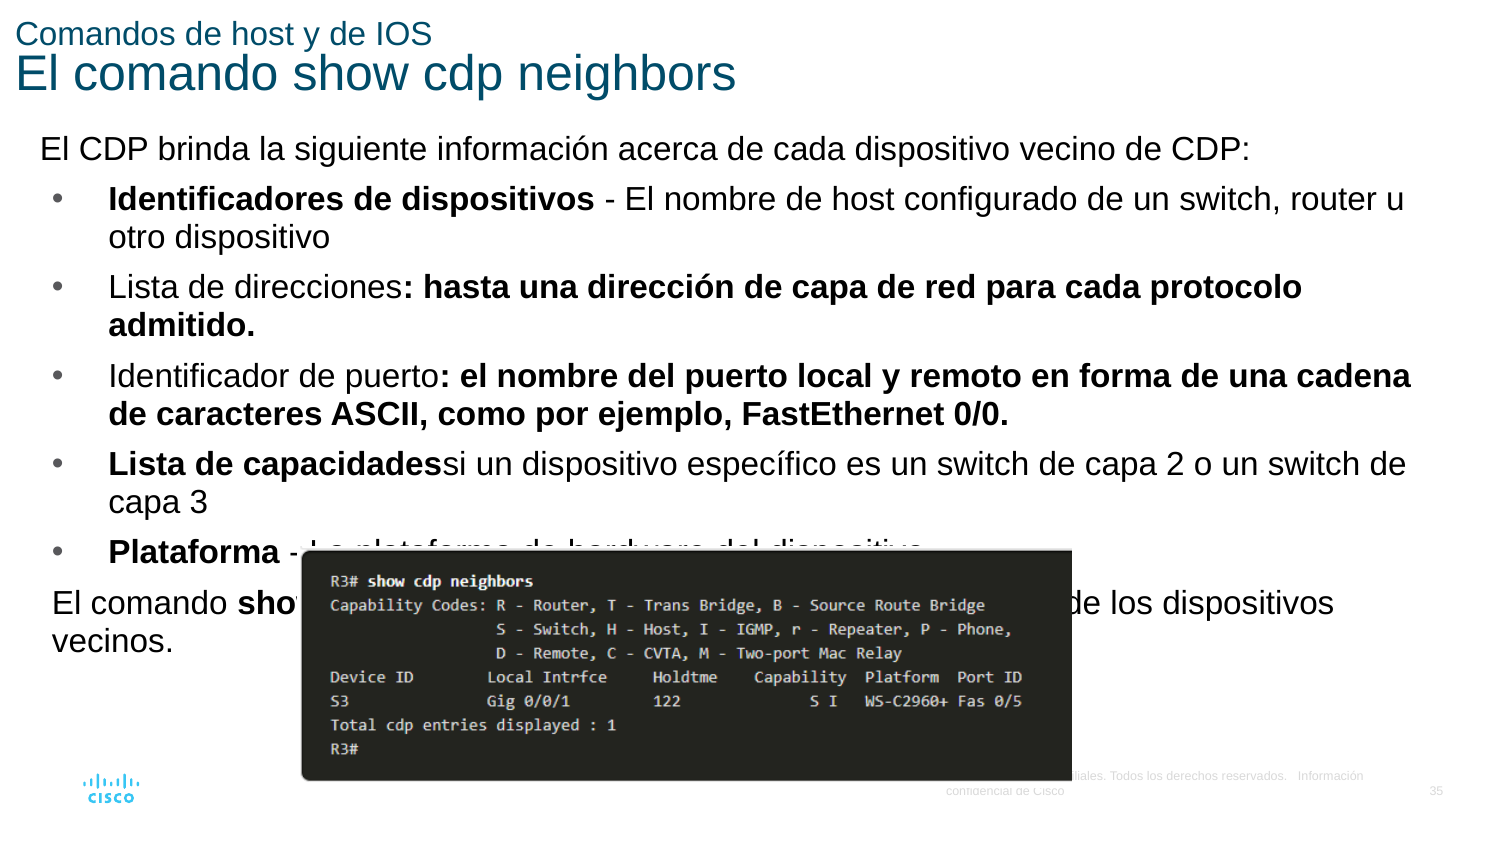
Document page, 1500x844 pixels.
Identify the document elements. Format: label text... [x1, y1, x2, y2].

title Comandos de host y de IOS El comando show cdp neighbors [0, 0, 1369, 121]
list El CDP brinda la siguiente información acerca de cada dispositivo vecino de CDP: Identificadores de dispositivos - El nombre de host configurado de un switch, router u otro dispositivo Lista de direcciones: hasta una dirección de capa de red para cada protocolo admitido. Identificador de puerto: el nombre del puerto local y remoto en forma de una cadena de caracteres ASCII, como por ejemplo, FastEthernet 0/0. Lista de capacidadessi un dispositivo específico es un switch de capa 2 o un switch de capa 3 Plataforma - La plataforma de hardware del dispositivo. El comando show cdp neighbors detail muestra las direcciones IP de los dispositivos vecinos. [24, 120, 1437, 577]
picture [297, 546, 1072, 788]
